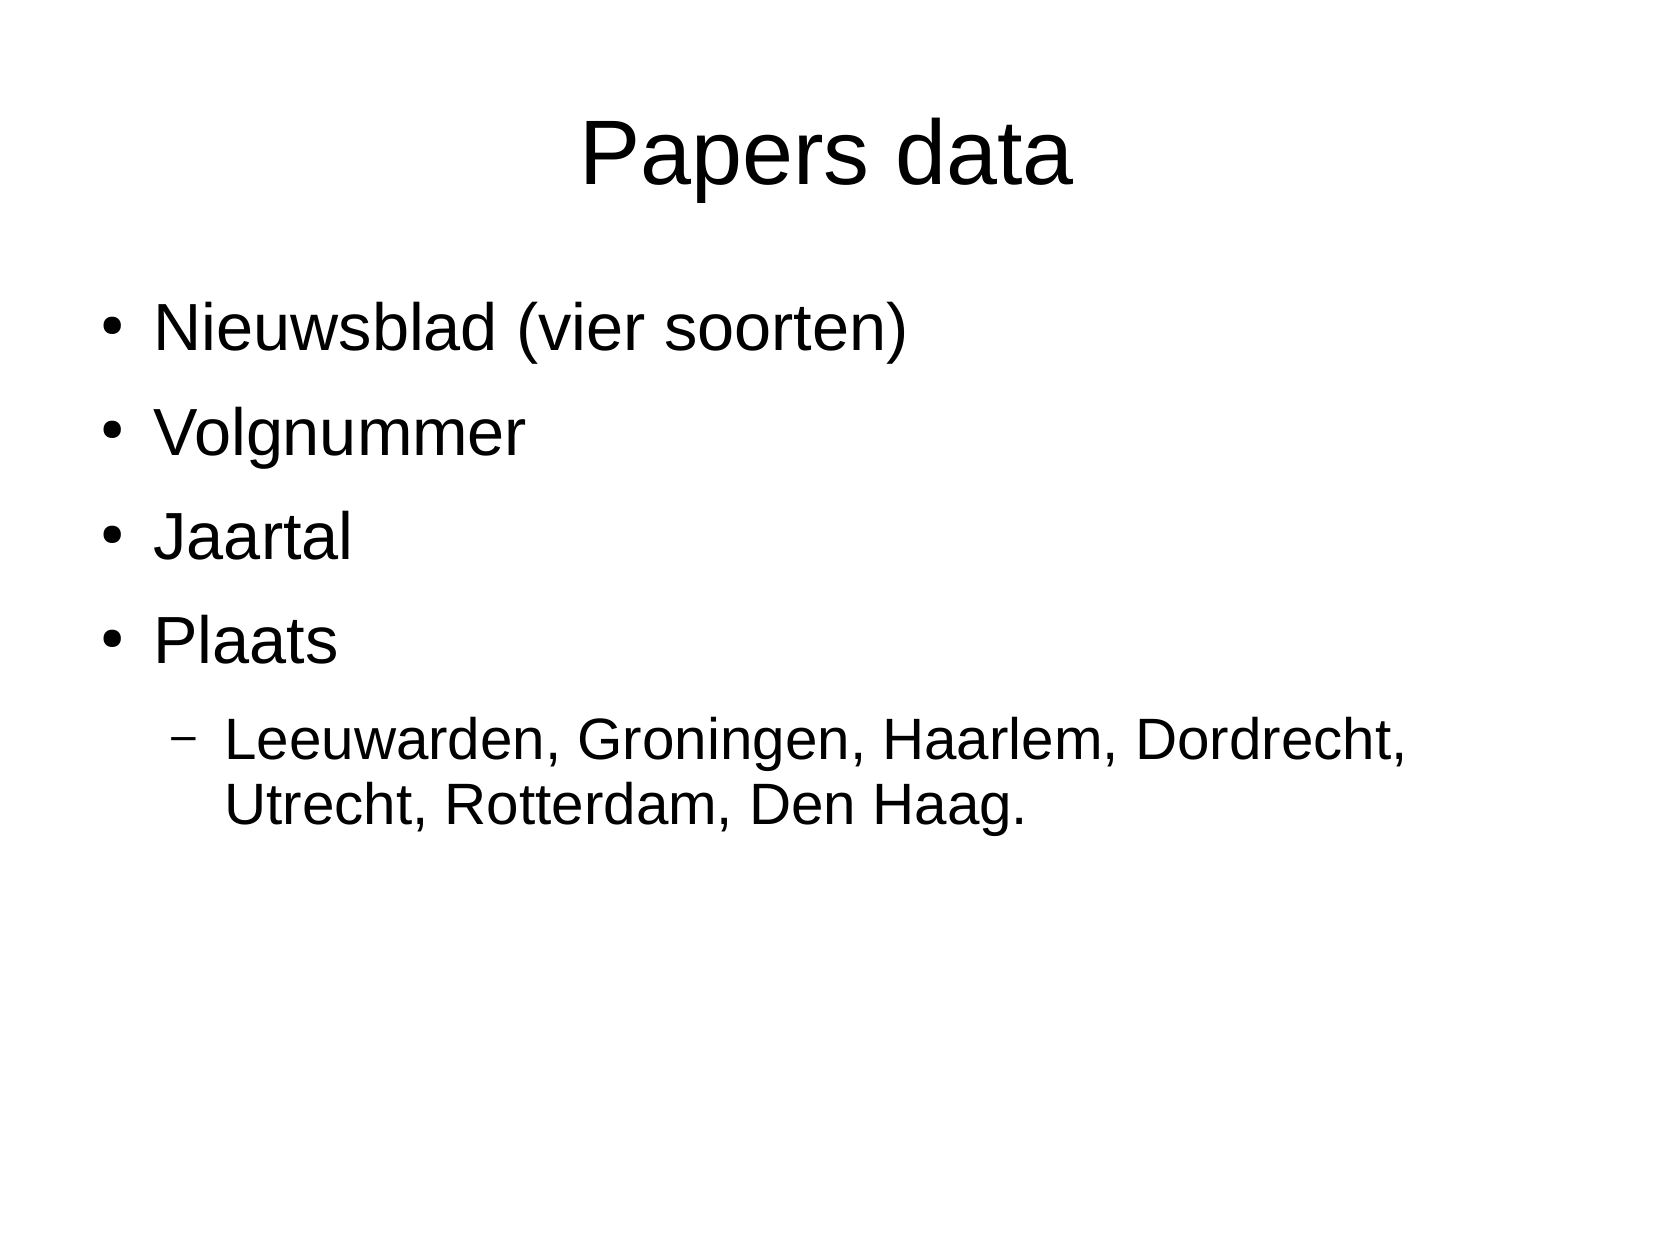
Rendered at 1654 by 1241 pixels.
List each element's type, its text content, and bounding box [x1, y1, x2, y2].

list Nieuwsblad (vier soorten) Volgnummer Jaartal Plaats Leeuwarden, Groningen, Haarlem, Dordrecht, Utrecht, Rotterdam, Den Haag. [82, 290, 1571, 1109]
title Papers data [82, 49, 1571, 257]
